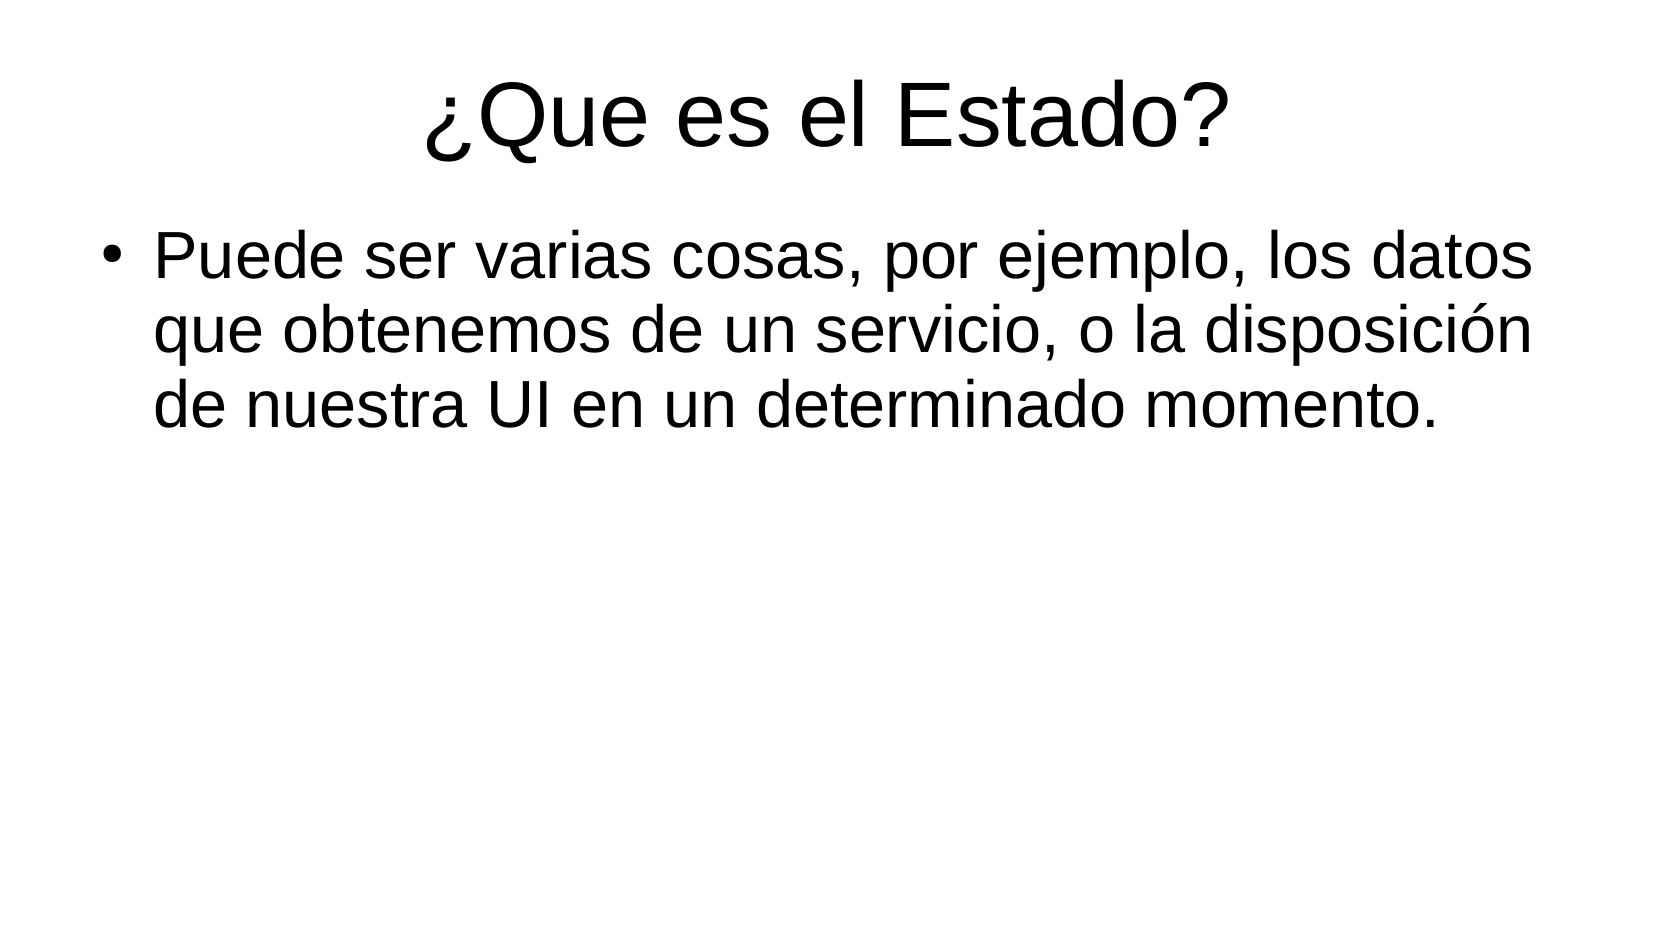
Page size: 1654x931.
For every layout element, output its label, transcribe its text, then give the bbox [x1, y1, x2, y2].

title ¿Que es el Estado? [82, 37, 1571, 193]
list Puede ser varias cosas, por ejemplo, los datos que obtenemos de un servicio, o la disposición de nuestra UI en un determinado momento. [82, 217, 1571, 758]
